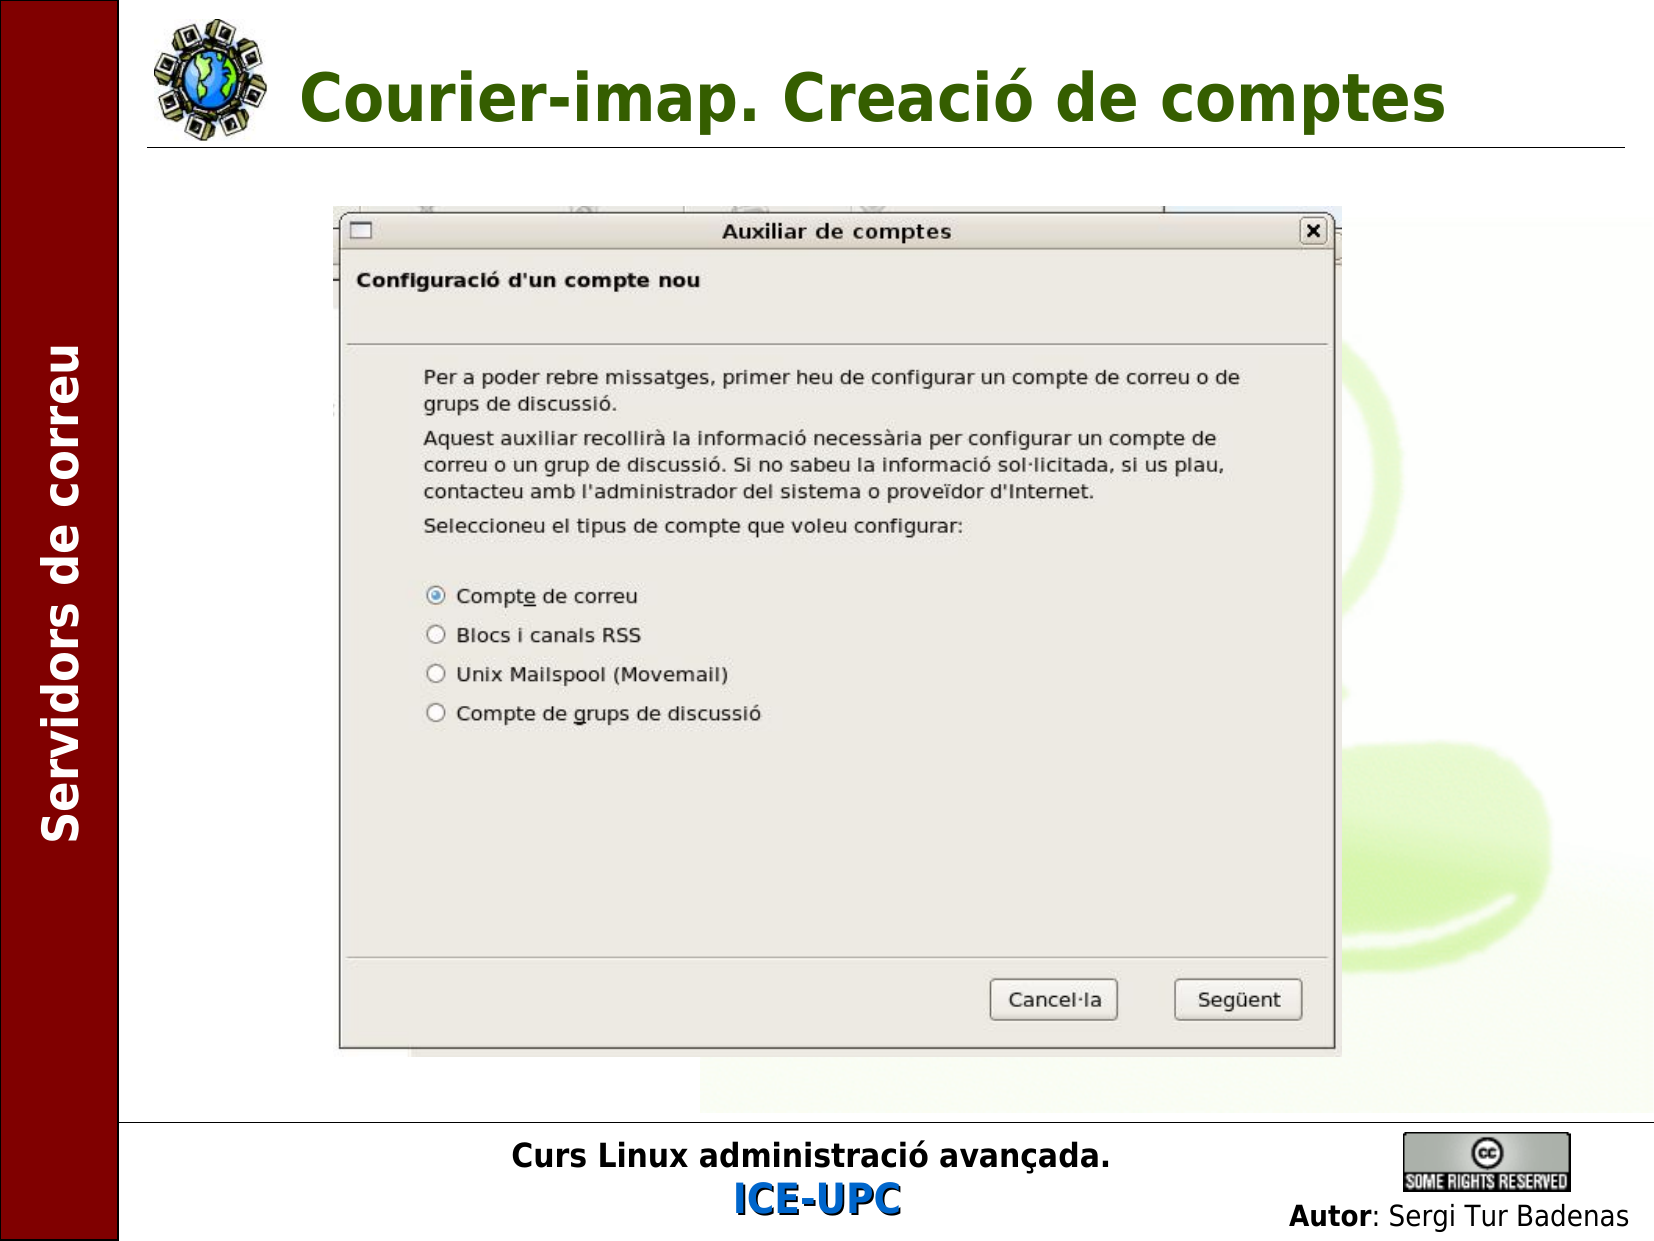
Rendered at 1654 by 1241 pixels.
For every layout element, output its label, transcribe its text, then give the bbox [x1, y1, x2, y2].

picture [333, 206, 1654, 1113]
title Courier-imap. Creació de comptes [129, 56, 1619, 141]
picture [1403, 1132, 1571, 1192]
picture [154, 19, 268, 56]
